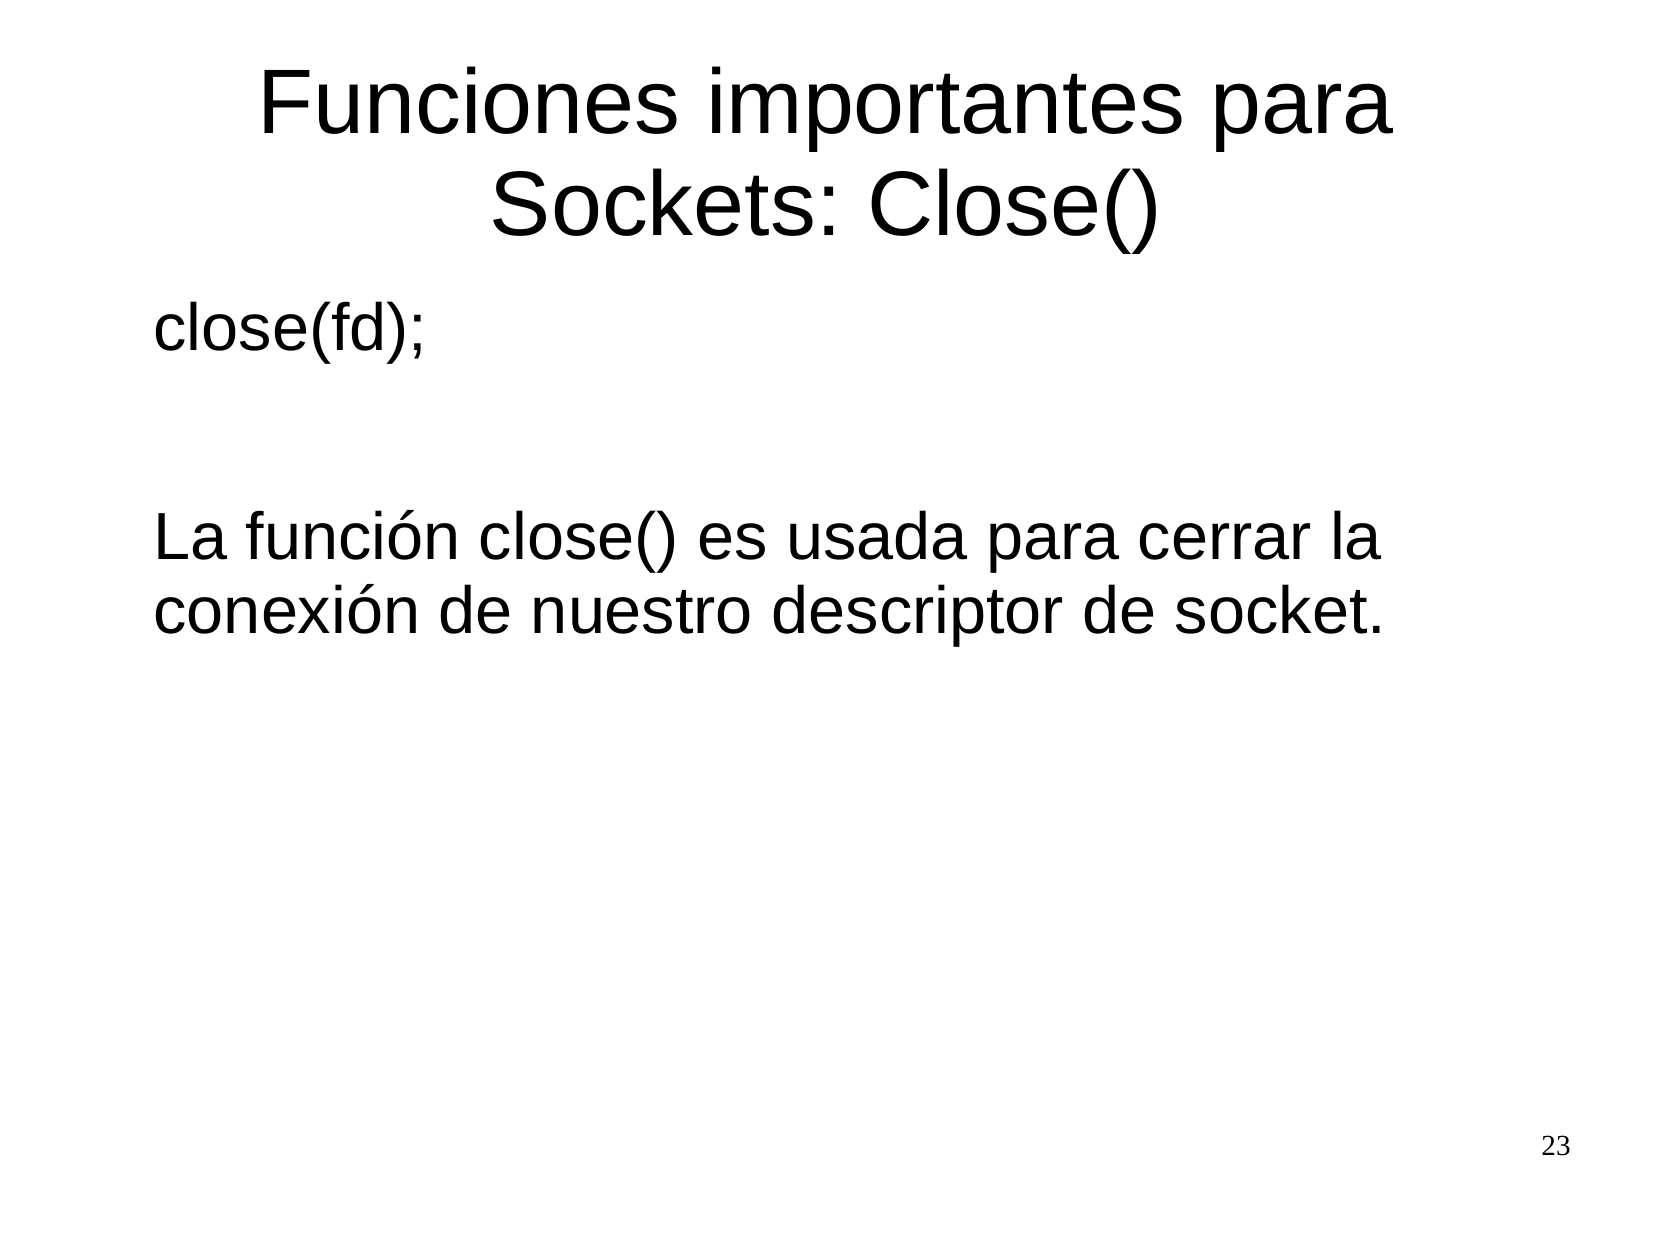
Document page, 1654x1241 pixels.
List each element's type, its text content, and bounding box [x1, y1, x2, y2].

title Funciones importantes para Sockets: Close() [82, 49, 1571, 257]
list close(fd); La función close() es usada para cerrar la conexión de nuestro descriptor de socket. [82, 290, 1538, 1010]
